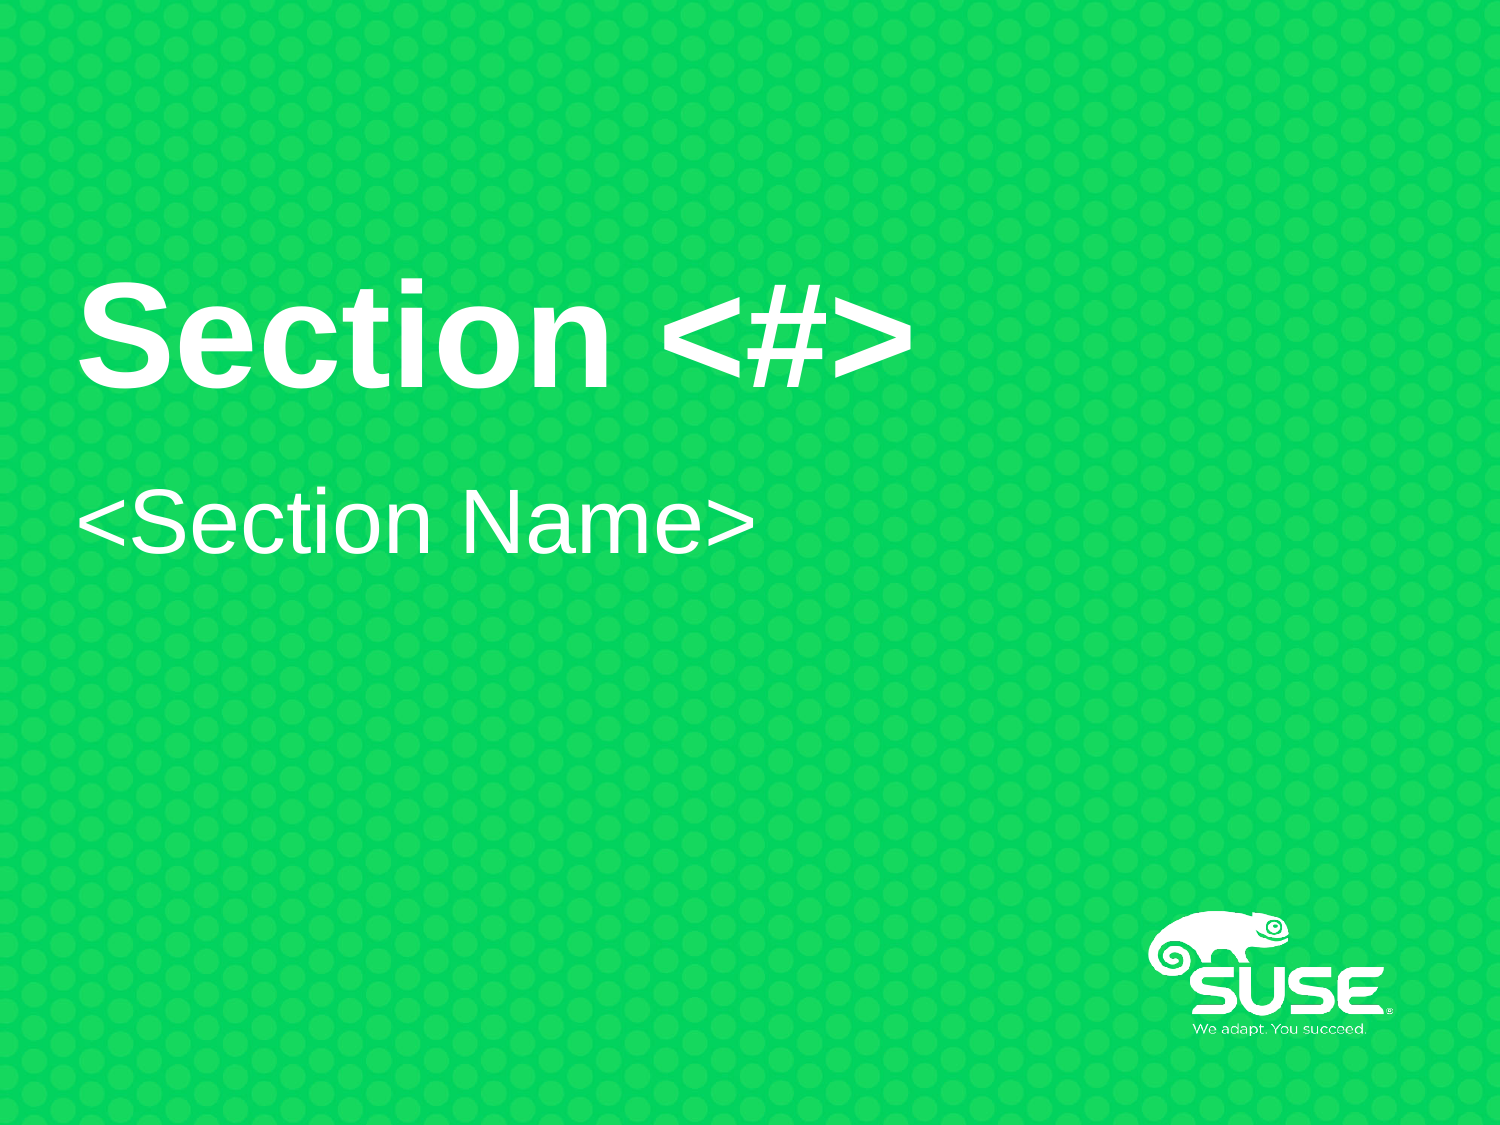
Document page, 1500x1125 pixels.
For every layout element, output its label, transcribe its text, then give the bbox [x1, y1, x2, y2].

title Section <#> <Section Name> [75, 112, 1456, 713]
picture [0, 0, 1500, 1125]
